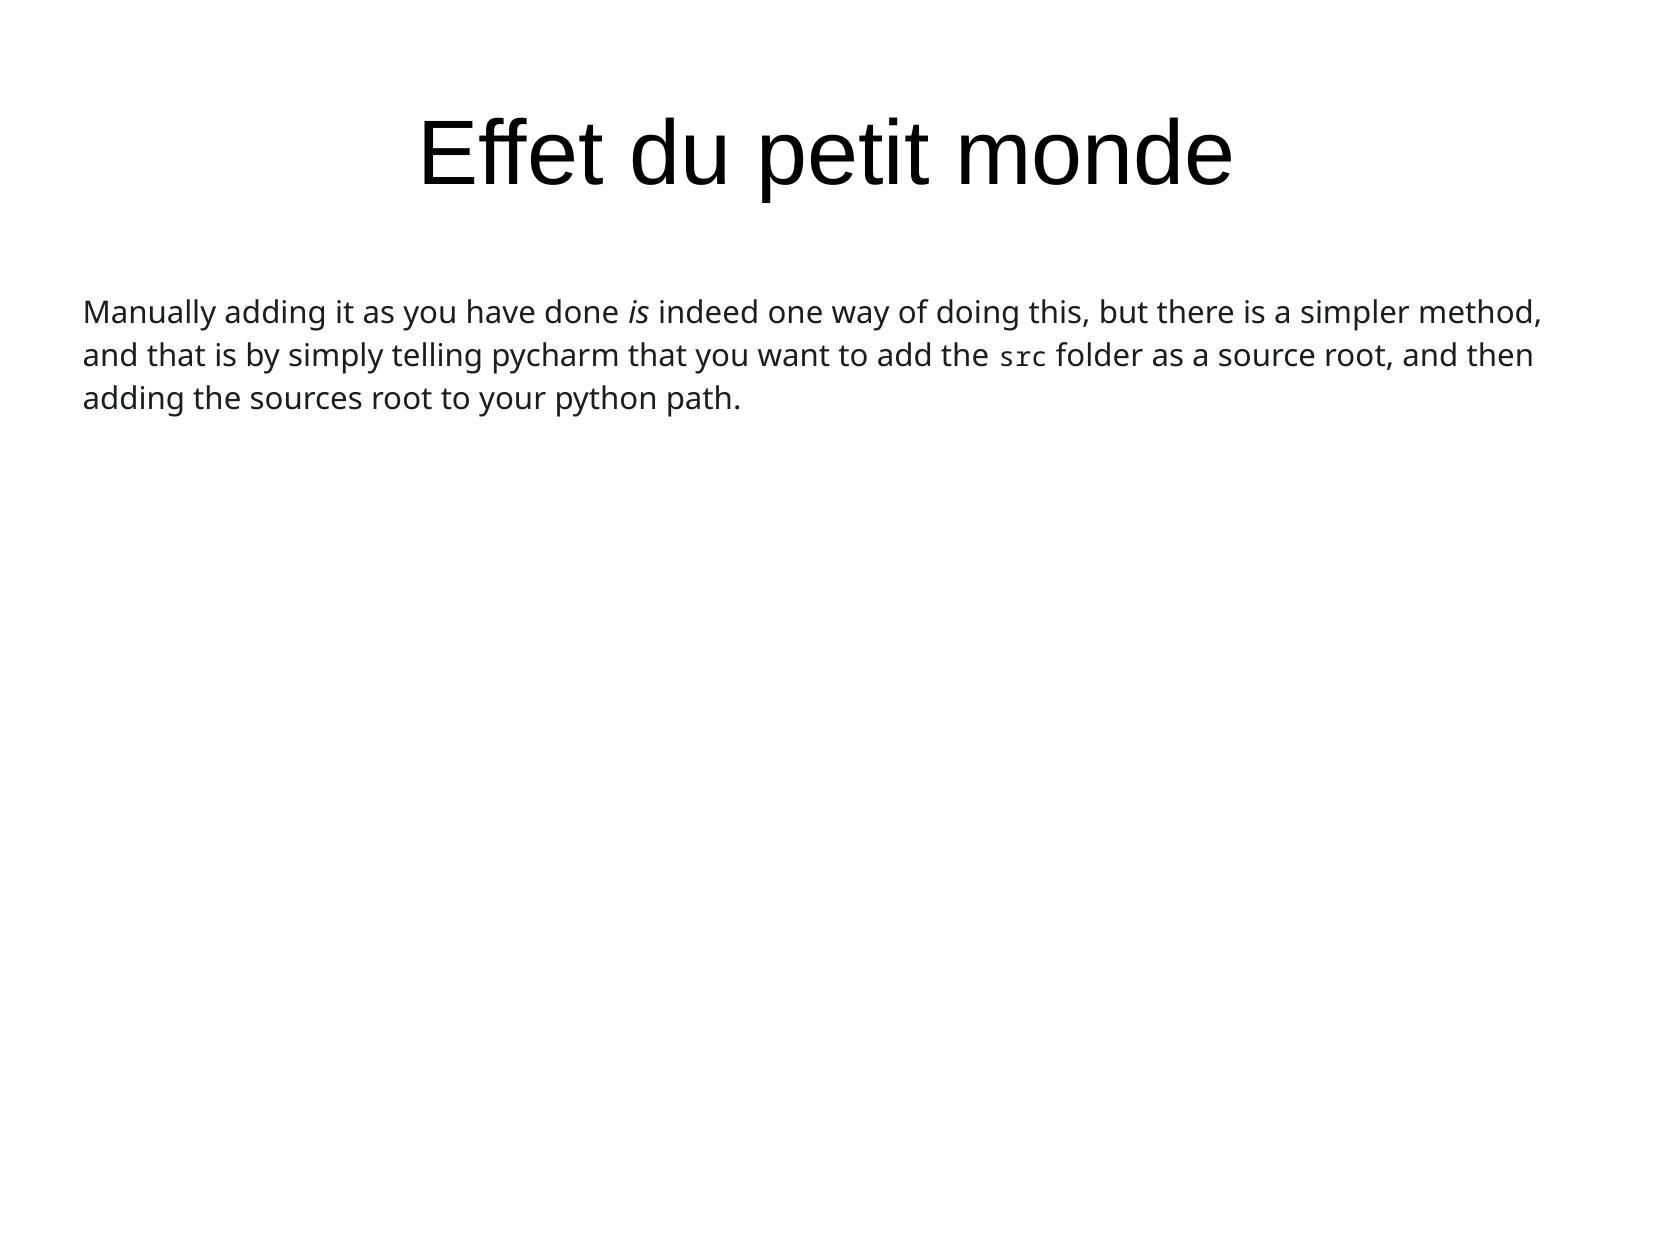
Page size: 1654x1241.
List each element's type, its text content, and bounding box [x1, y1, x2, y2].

list Manually adding it as you have done is indeed one way of doing this, but there is a simpler method, and that is by simply telling pycharm that you want to add the src folder as a source root, and then adding the sources root to your python path. [82, 290, 1571, 1010]
title Effet du petit monde [82, 49, 1571, 257]
